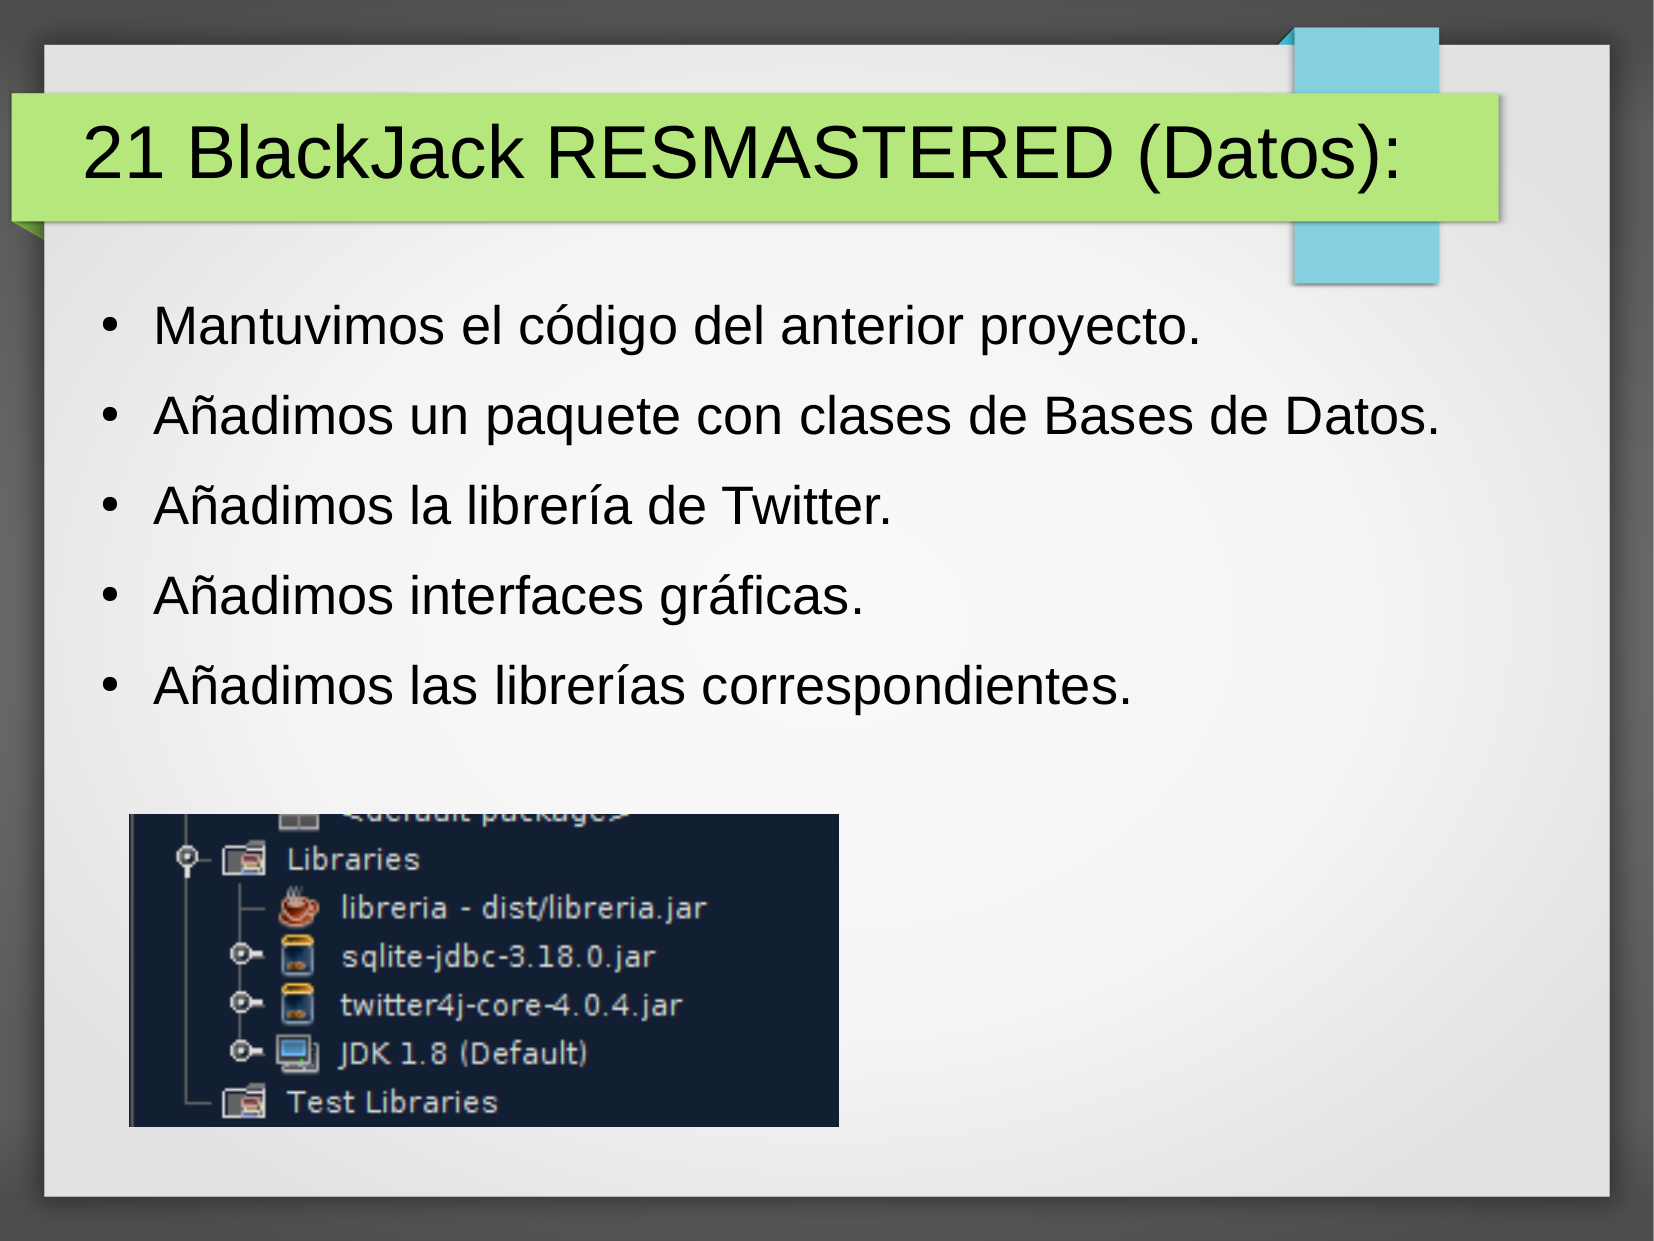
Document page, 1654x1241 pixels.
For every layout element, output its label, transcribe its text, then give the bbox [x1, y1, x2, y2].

list Mantuvimos el código del anterior proyecto. Añadimos un paquete con clases de Bases de Datos. Añadimos la librería de Twitter. Añadimos interfaces gráficas. Añadimos las librerías correspondientes. [82, 295, 1571, 1015]
title 21 BlackJack RESMASTERED (Datos): [82, 49, 1571, 257]
picture [0, 0, 1654, 1241]
